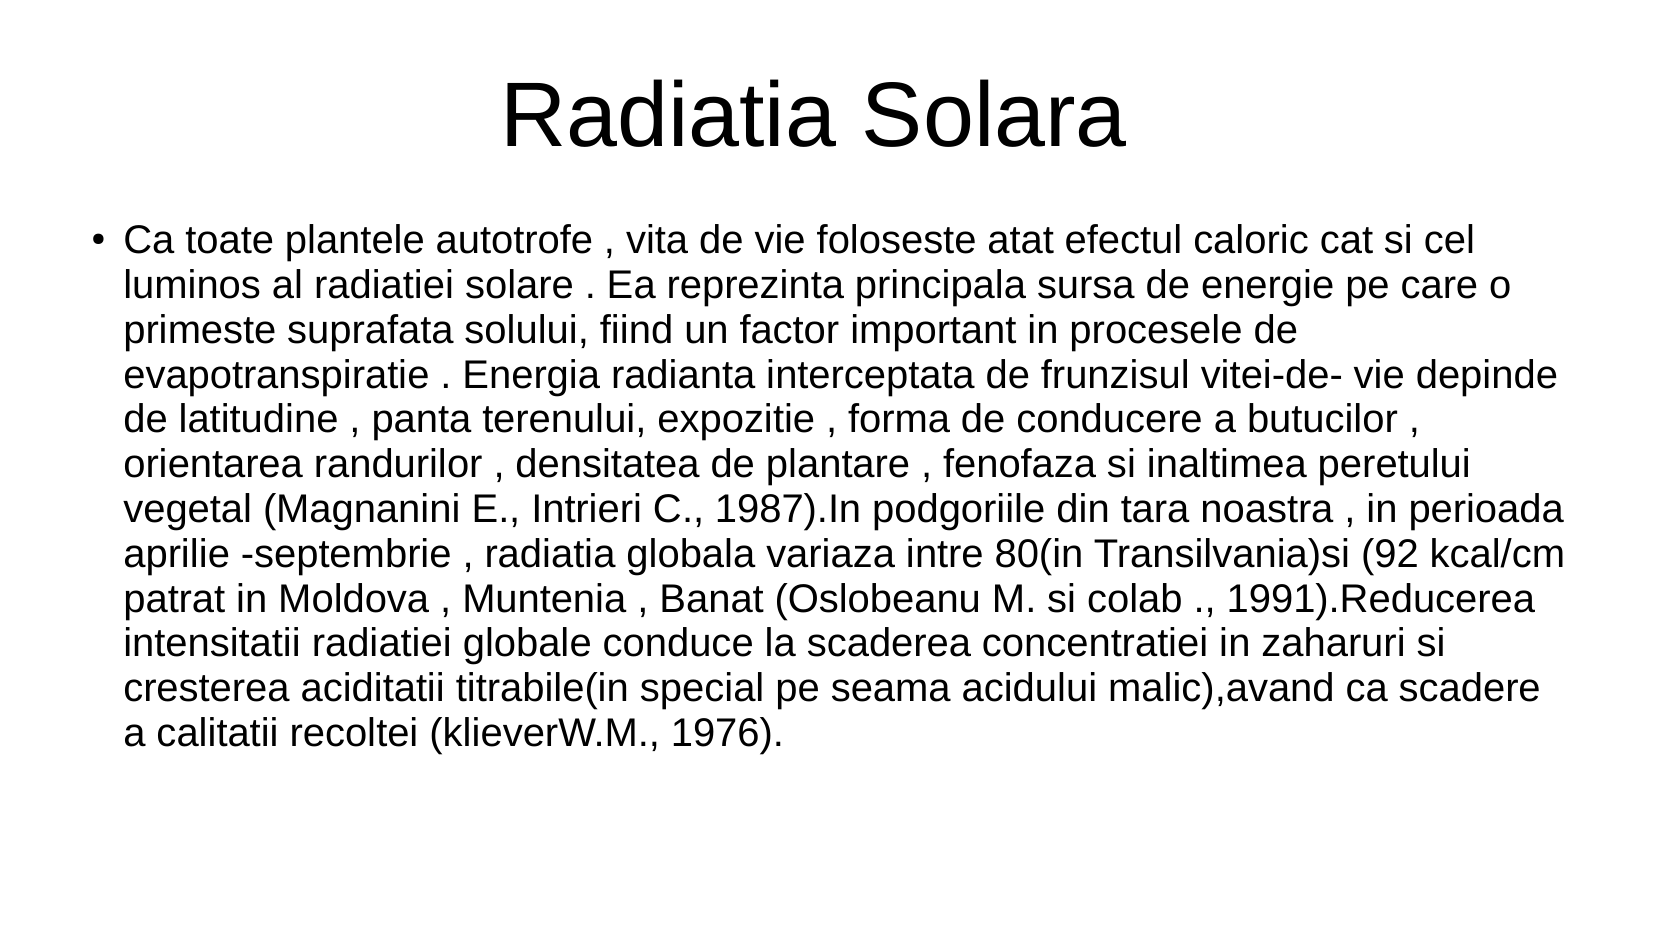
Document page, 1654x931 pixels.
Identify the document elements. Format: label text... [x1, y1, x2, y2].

list Ca toate plantele autotrofe , vita de vie foloseste atat efectul caloric cat si cel luminos al radiatiei solare . Ea reprezinta principala sursa de energie pe care o primeste suprafata solului, fiind un factor important in procesele de evapotranspiratie . Energia radianta interceptata de frunzisul vitei-de- vie depinde de latitudine , panta terenului, expozitie , forma de conducere a butucilor , orientarea randurilor , densitatea de plantare , fenofaza si inaltimea peretului vegetal (Magnanini E., Intrieri C., 1987).In podgoriile din tara noastra , in perioada aprilie -septembrie , radiatia globala variaza intre 80(in Transilvania)si (92 kcal/cm patrat in Moldova , Muntenia , Banat (Oslobeanu M. si colab ., 1991).Reducerea intensitatii radiatiei globale conduce la scaderea concentratiei in zaharuri si cresterea aciditatii titrabile(in special pe seama acidului malic),avand ca scadere a calitatii recoltei (klieverW.M., 1976). [80, 217, 1569, 758]
title Radiatia Solara [82, 37, 1571, 193]
